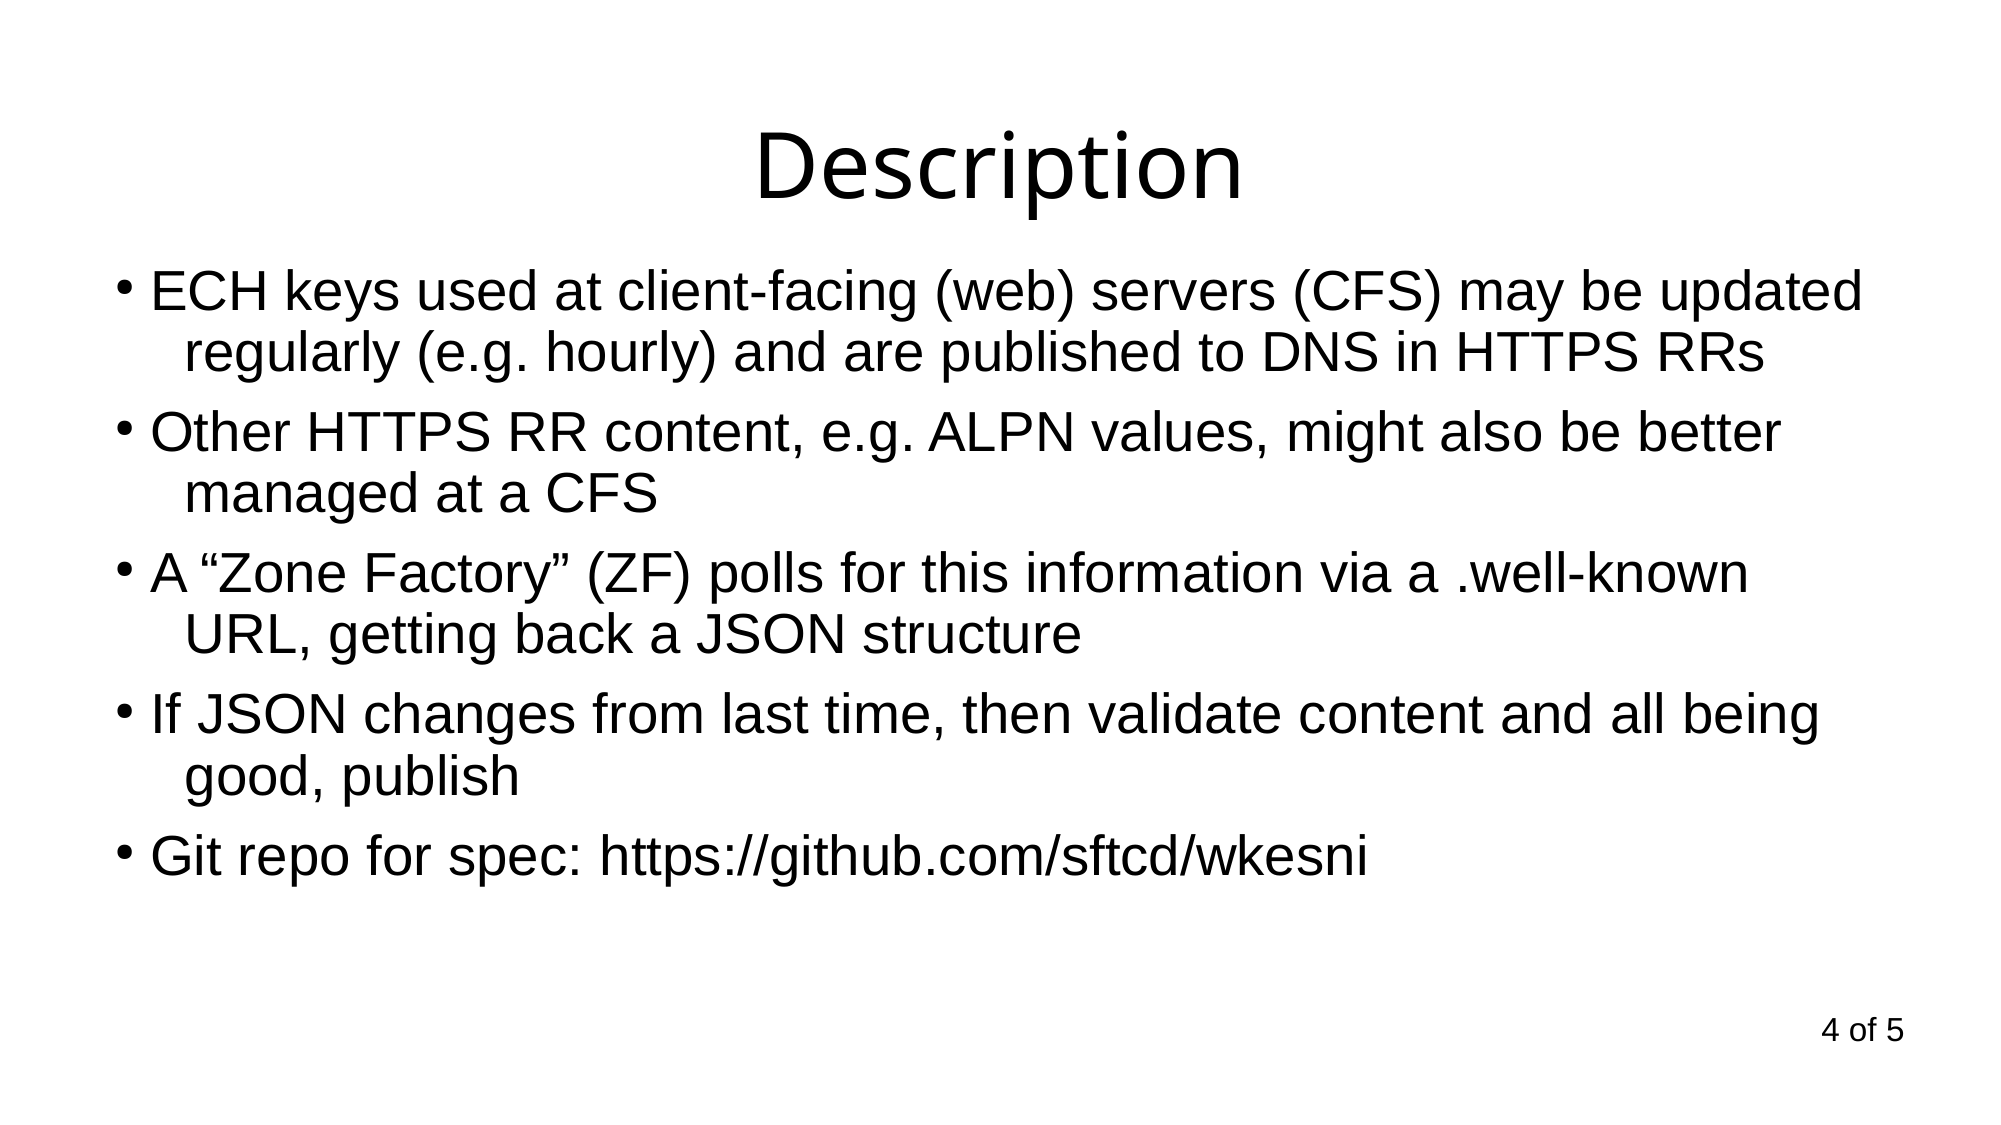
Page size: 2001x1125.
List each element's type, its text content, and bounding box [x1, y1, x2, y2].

list ECH keys used at client-facing (web) servers (CFS) may be updated regularly (e.g. hourly) and are published to DNS in HTTPS RRs Other HTTPS RR content, e.g. ALPN values, might also be better managed at a CFS A “Zone Factory” (ZF) polls for this information via a .well-known URL, getting back a JSON structure If JSON changes from last time, then validate content and all being good, publish Git repo for spec: https://github.com/sftcd/wkesni [100, 253, 1900, 907]
title Description [137, 59, 1863, 253]
text_box <number> of 5 [1291, 1003, 1920, 1060]
